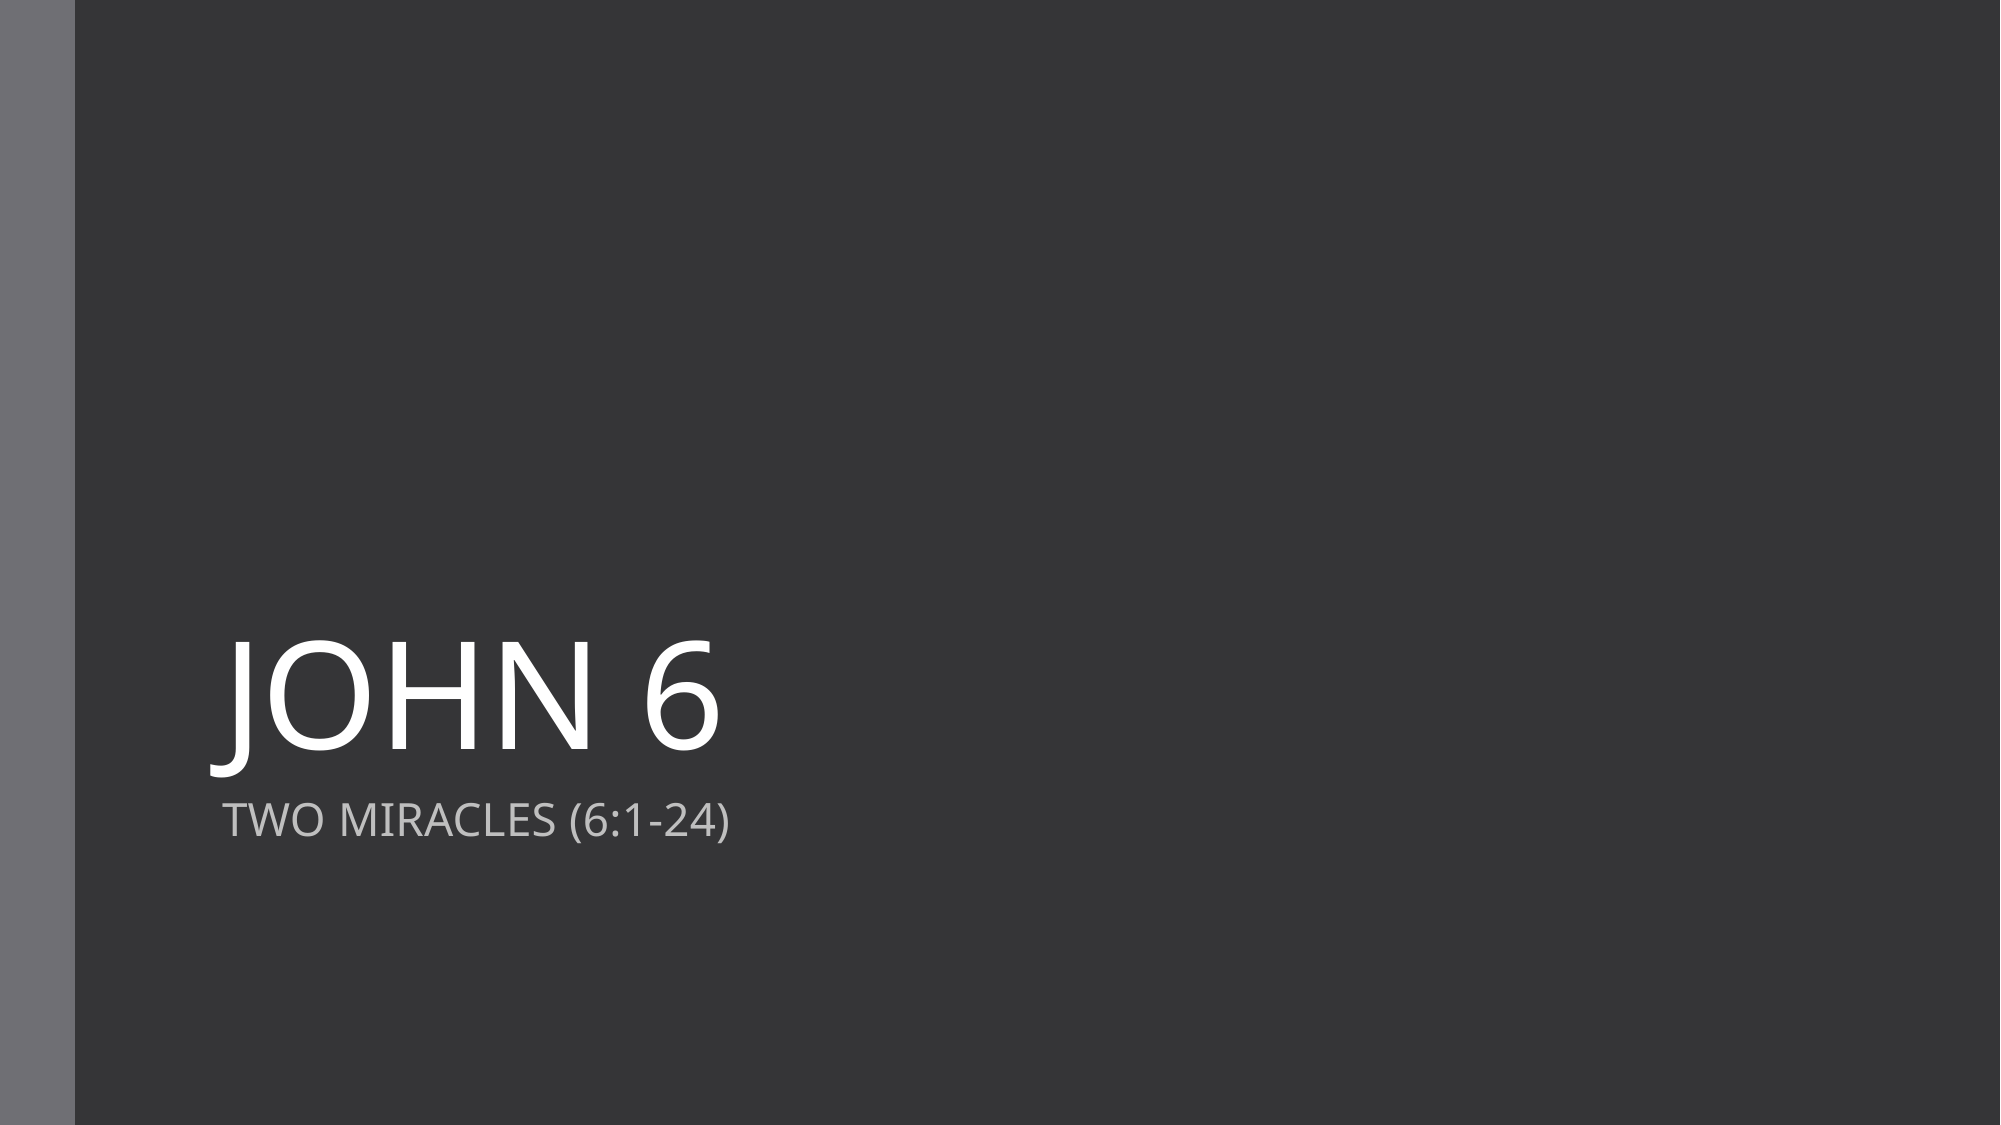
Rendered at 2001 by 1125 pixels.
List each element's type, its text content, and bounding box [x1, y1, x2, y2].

title JOHN 6 [206, 124, 1752, 787]
subtitle TWO MIRACLES (6:1-24) [206, 787, 1752, 1066]
